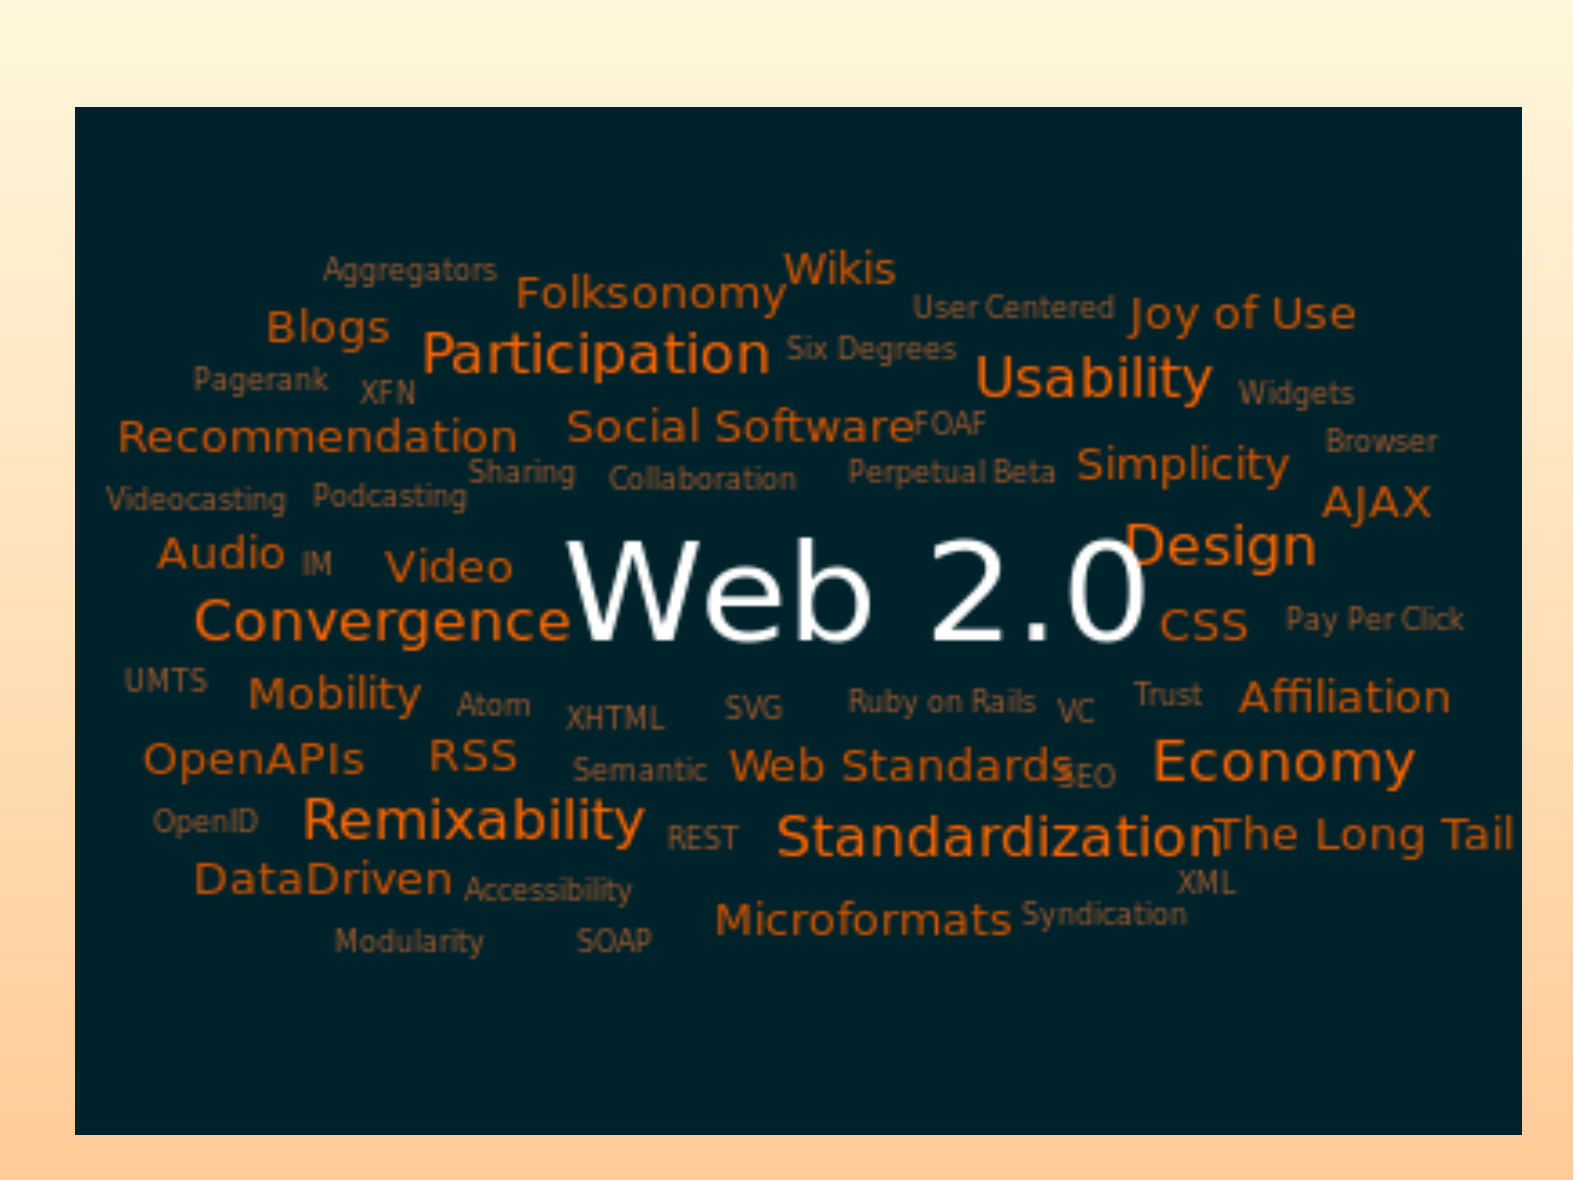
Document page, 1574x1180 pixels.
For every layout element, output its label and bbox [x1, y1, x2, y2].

picture [75, 107, 1522, 1135]
